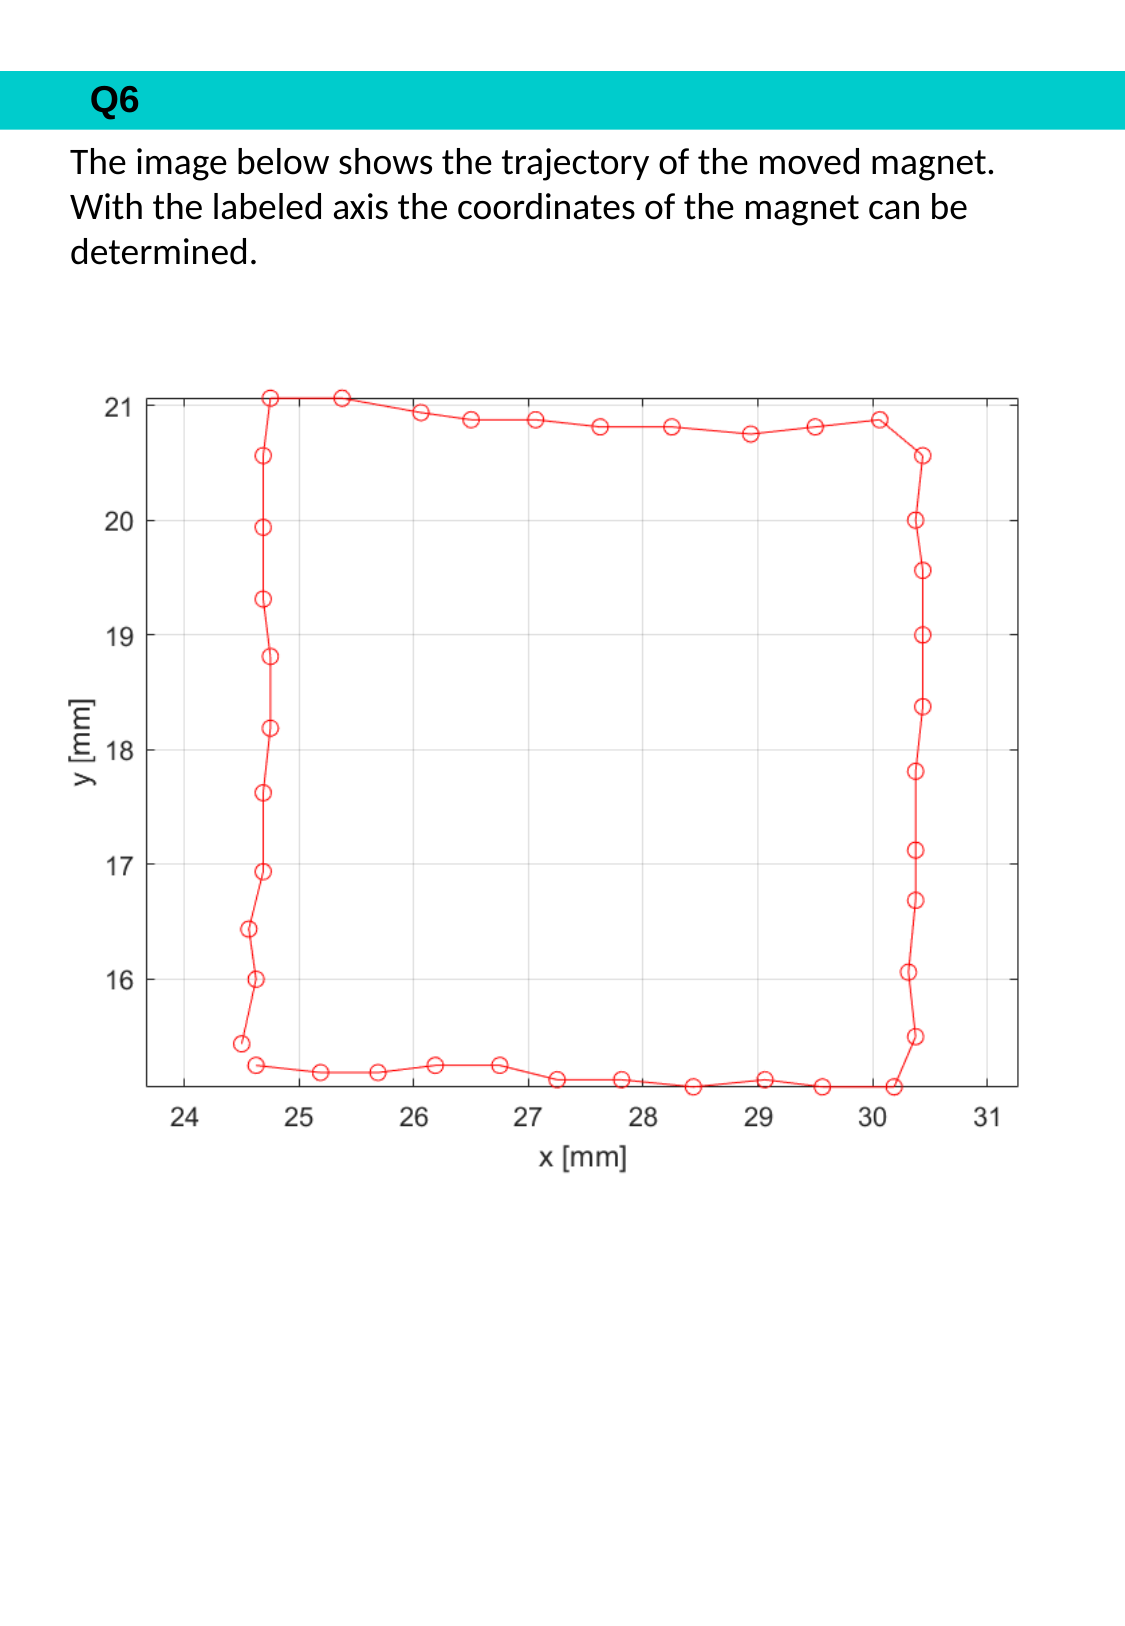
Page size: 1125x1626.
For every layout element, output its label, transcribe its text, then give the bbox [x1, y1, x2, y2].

text_box The image below shows the trajectory of the moved magnet. With the labeled axis the coordinates of the magnet can be determined. [55, 129, 1048, 281]
picture [0, 335, 1125, 1180]
text_box Q6 [0, 71, 1125, 130]
